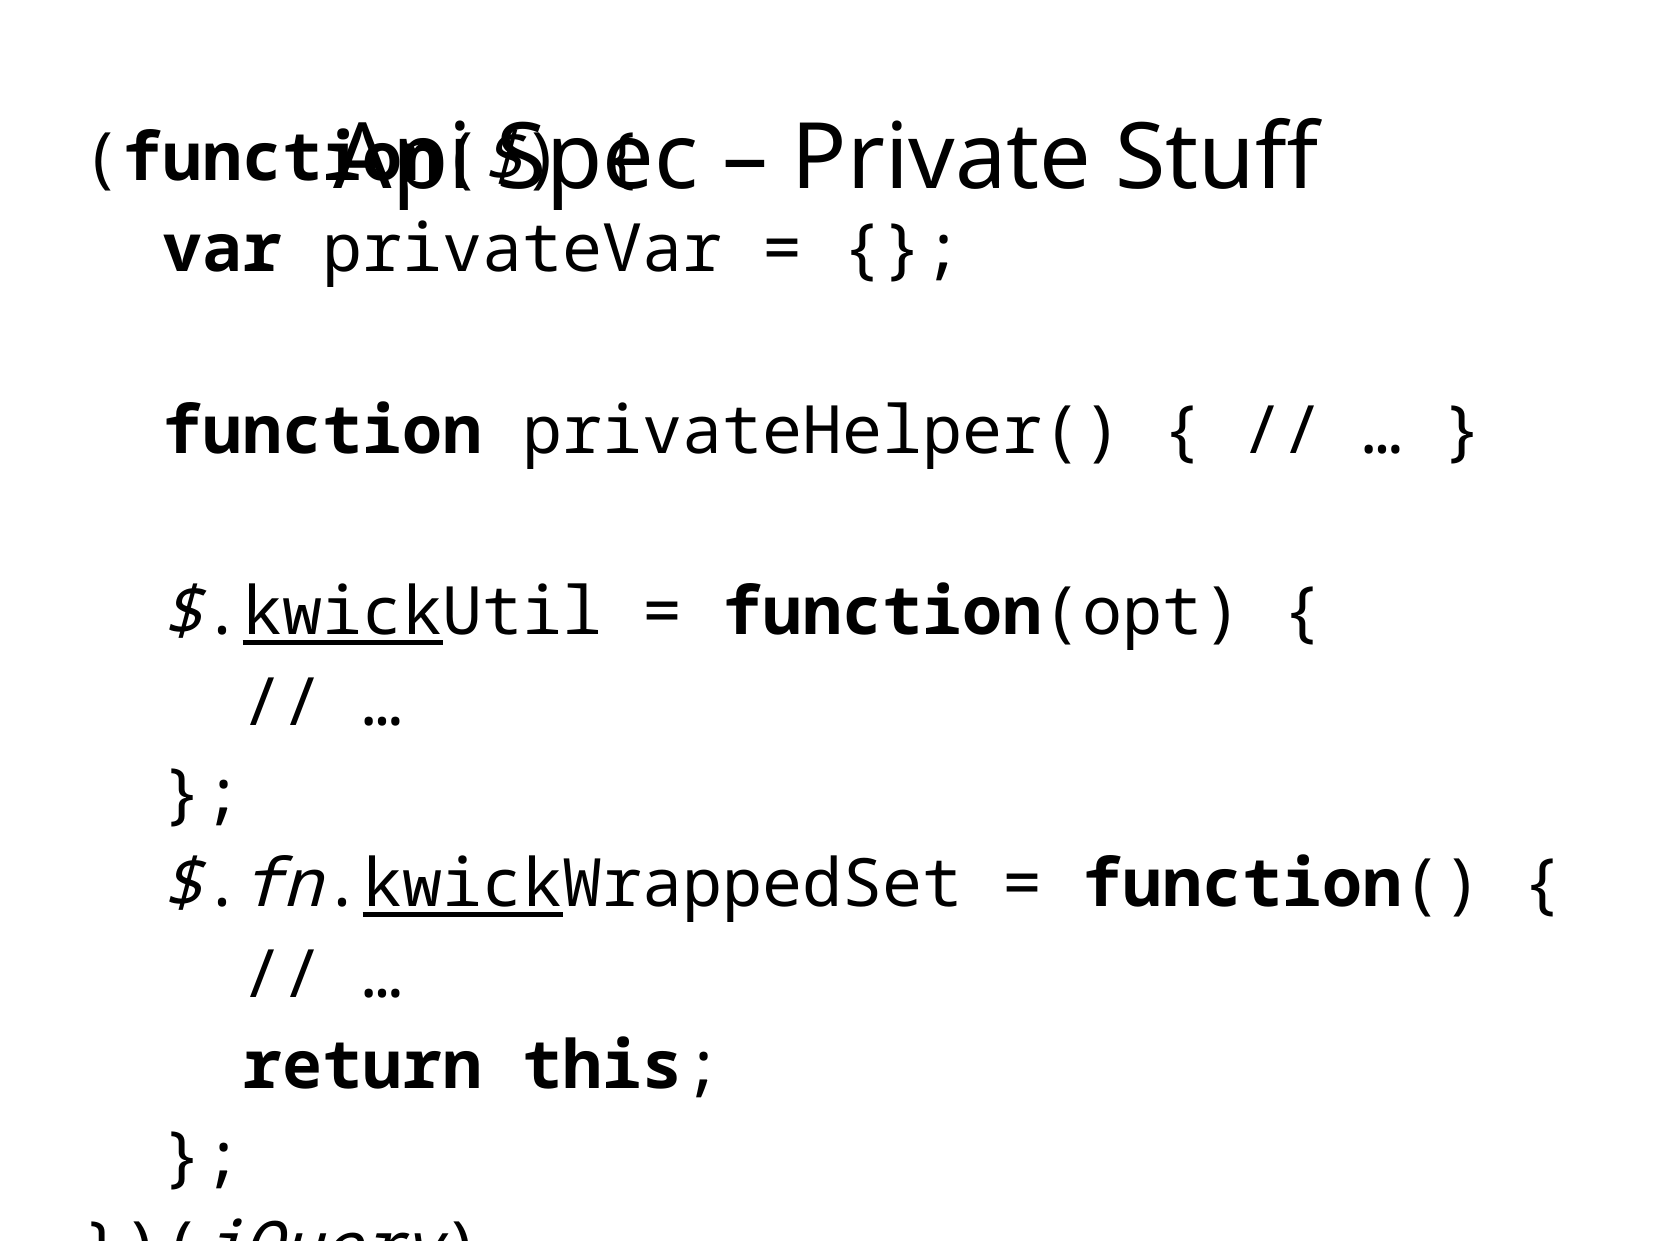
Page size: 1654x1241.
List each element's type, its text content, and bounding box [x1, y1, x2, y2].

title Api Spec – Private Stuff [82, 56, 1571, 250]
subtitle (function($) { var privateVar = {}; function privateHelper() { // … } $.kwickUtil = function(opt) { // … }; $.fn.kwickWrappedSet = function() { // … return this; }; })(jQuery) [82, 265, 1571, 1134]
